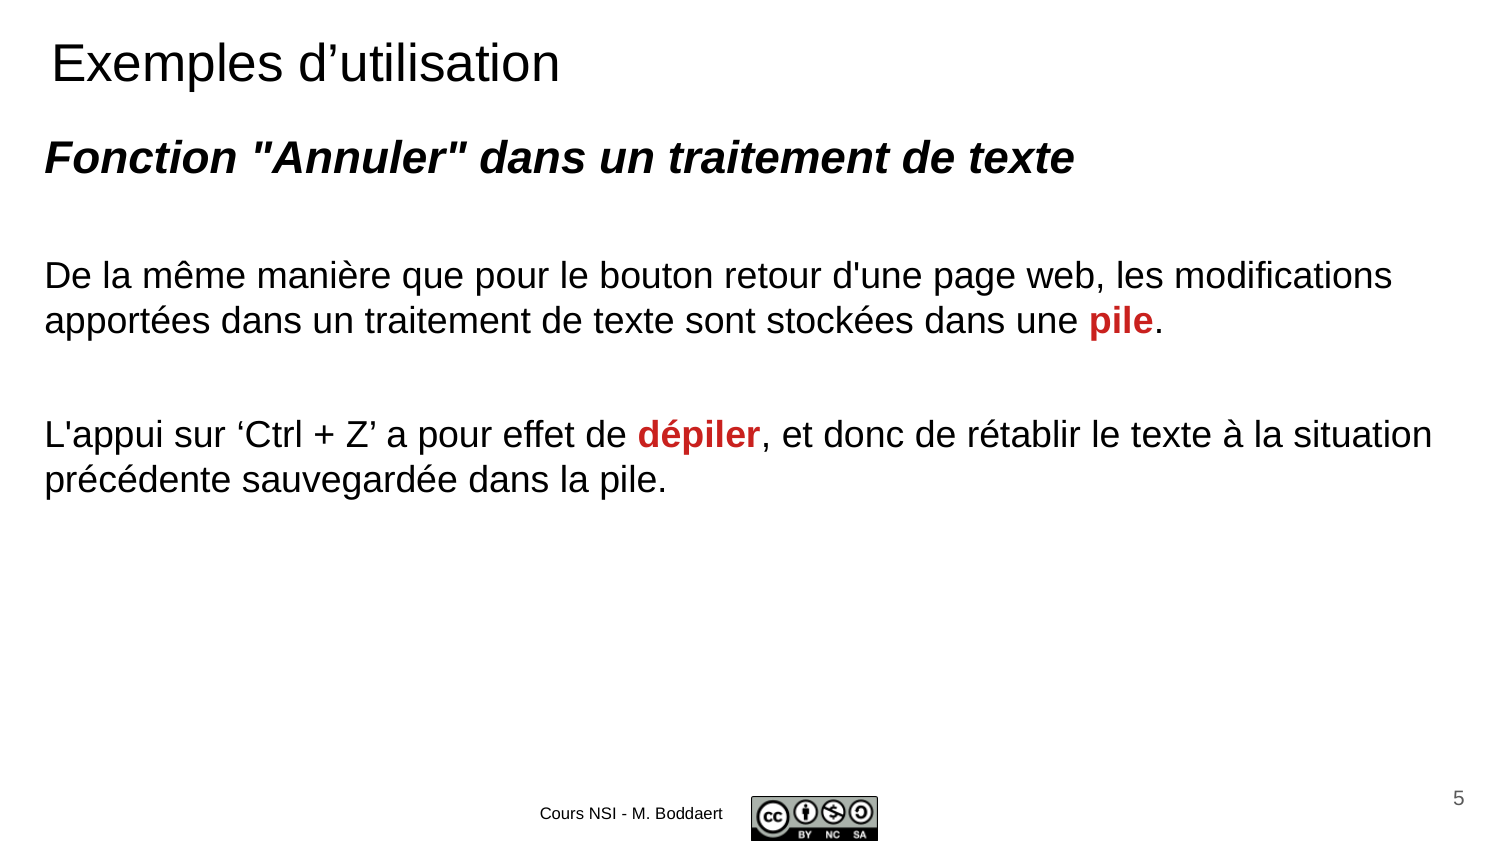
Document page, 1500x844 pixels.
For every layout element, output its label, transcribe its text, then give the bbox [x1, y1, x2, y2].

picture [751, 796, 878, 841]
title Exemples d’utilisation [51, 13, 1449, 108]
slide_number <numéro> [1389, 764, 1480, 830]
text_box Fonction "Annuler" dans un traitement de texte De la même manière que pour le bouton retour d'une page web, les modifications apportées dans un traitement de texte sont stockées dans une pile. L'appui sur ‘Ctrl + Z’ a pour effet de dépiler, et donc de rétablir le texte à la situation précédente sauvegardée dans la pile. [29, 120, 1477, 532]
